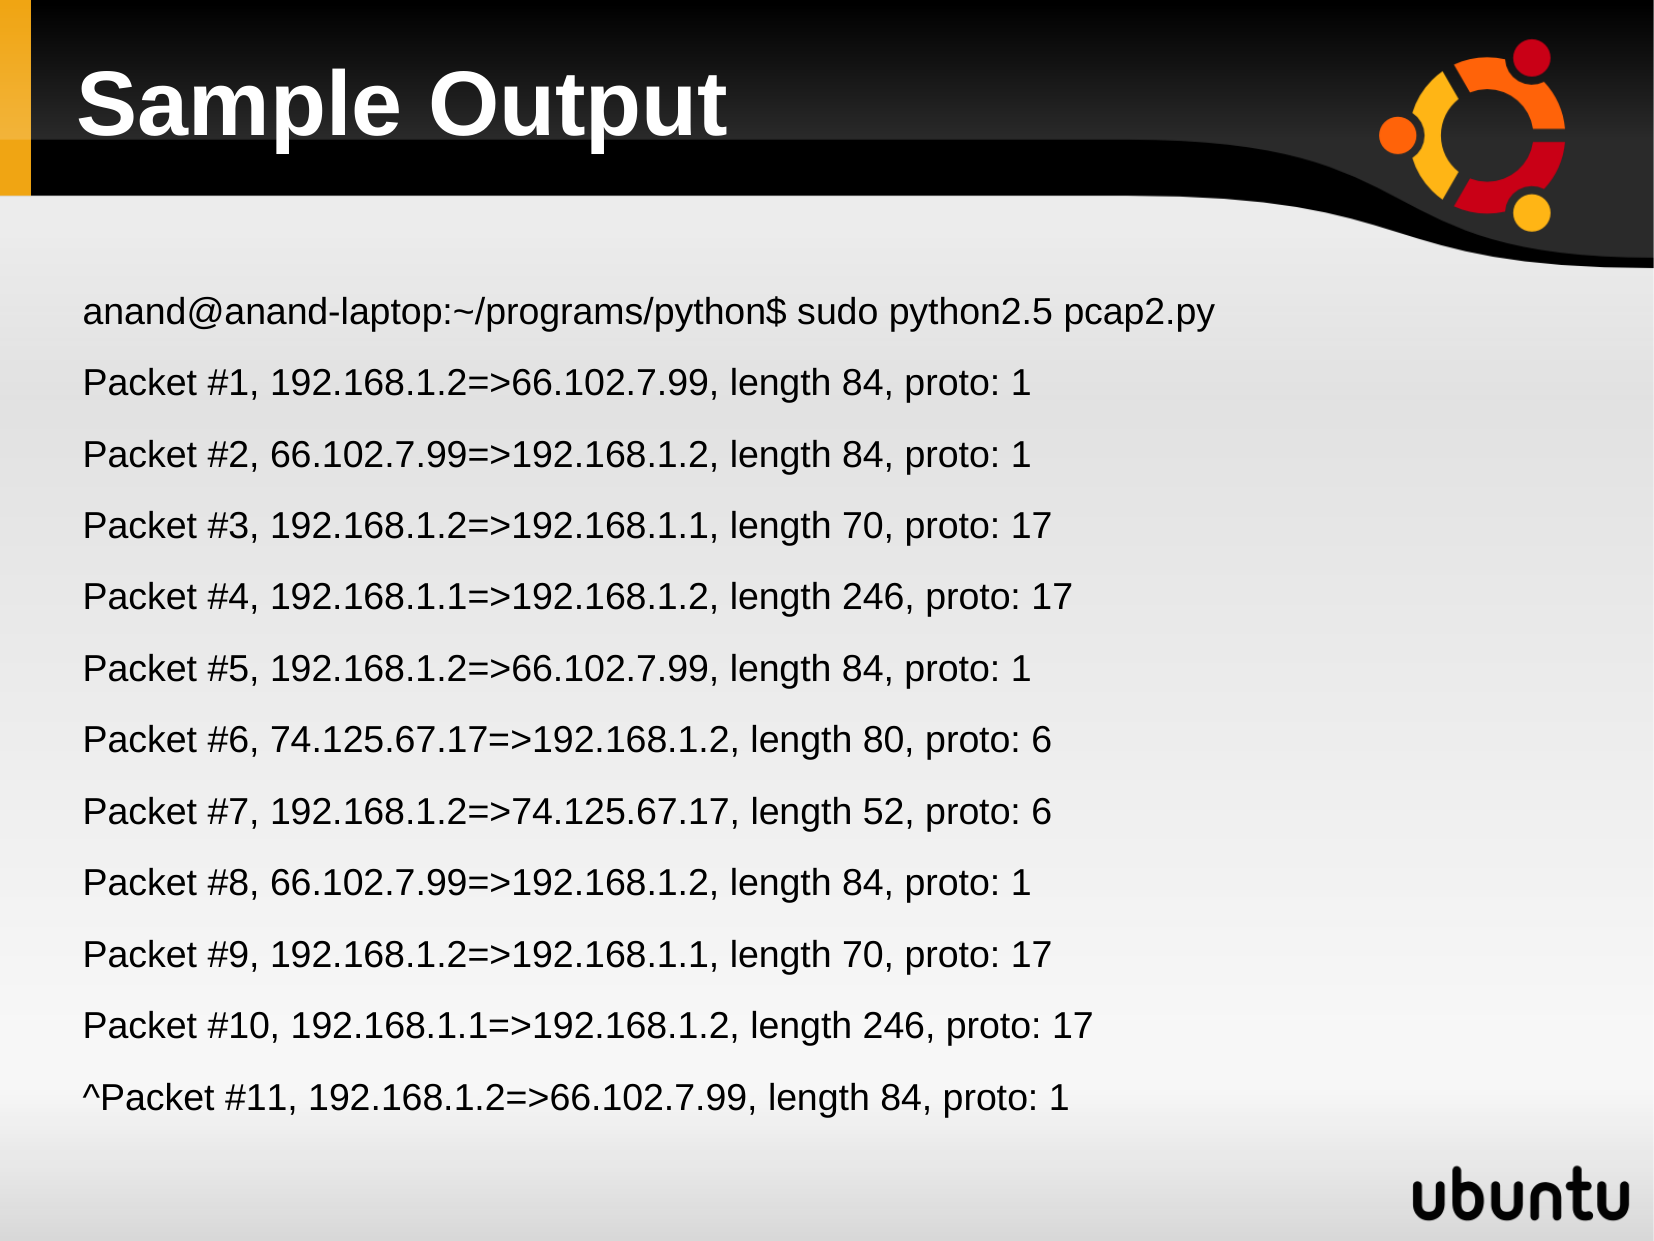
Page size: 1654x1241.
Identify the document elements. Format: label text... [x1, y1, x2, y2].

picture [0, 0, 1654, 1241]
list anand@anand-laptop:~/programs/python$ sudo python2.5 pcap2.py Packet #1, 192.168.1.2=>66.102.7.99, length 84, proto: 1 Packet #2, 66.102.7.99=>192.168.1.2, length 84, proto: 1 Packet #3, 192.168.1.2=>192.168.1.1, length 70, proto: 17 Packet #4, 192.168.1.1=>192.168.1.2, length 246, proto: 17 Packet #5, 192.168.1.2=>66.102.7.99, length 84, proto: 1 Packet #6, 74.125.67.17=>192.168.1.2, length 80, proto: 6 Packet #7, 192.168.1.2=>74.125.67.17, length 52, proto: 6 Packet #8, 66.102.7.99=>192.168.1.2, length 84, proto: 1 Packet #9, 192.168.1.2=>192.168.1.1, length 70, proto: 17 Packet #10, 192.168.1.1=>192.168.1.2, length 246, proto: 17 ^Packet #11, 192.168.1.2=>66.102.7.99, length 84, proto: 1 [82, 290, 1571, 1222]
title Sample Output [76, 7, 1565, 200]
